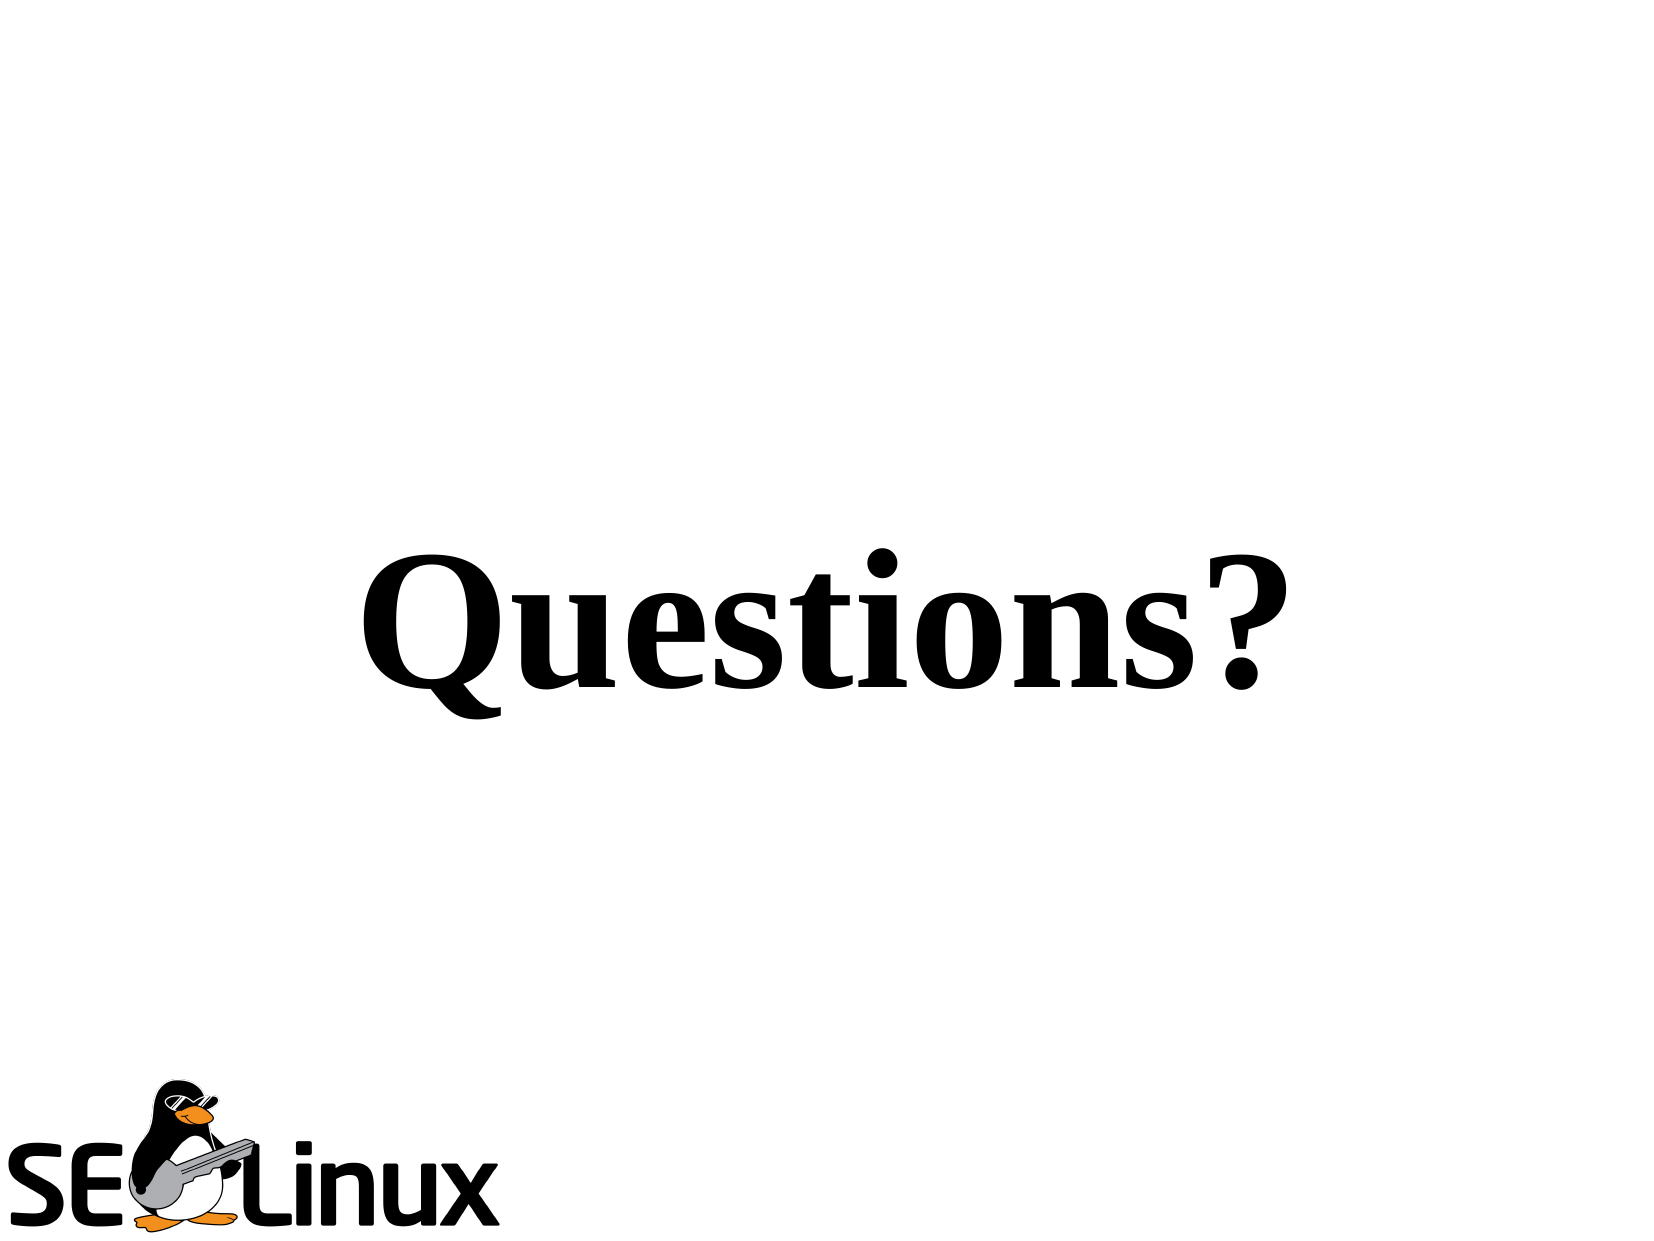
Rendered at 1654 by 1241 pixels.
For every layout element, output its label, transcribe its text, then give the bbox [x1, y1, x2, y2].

title Questions? [82, 509, 1571, 731]
picture [0, 919, 526, 1241]
